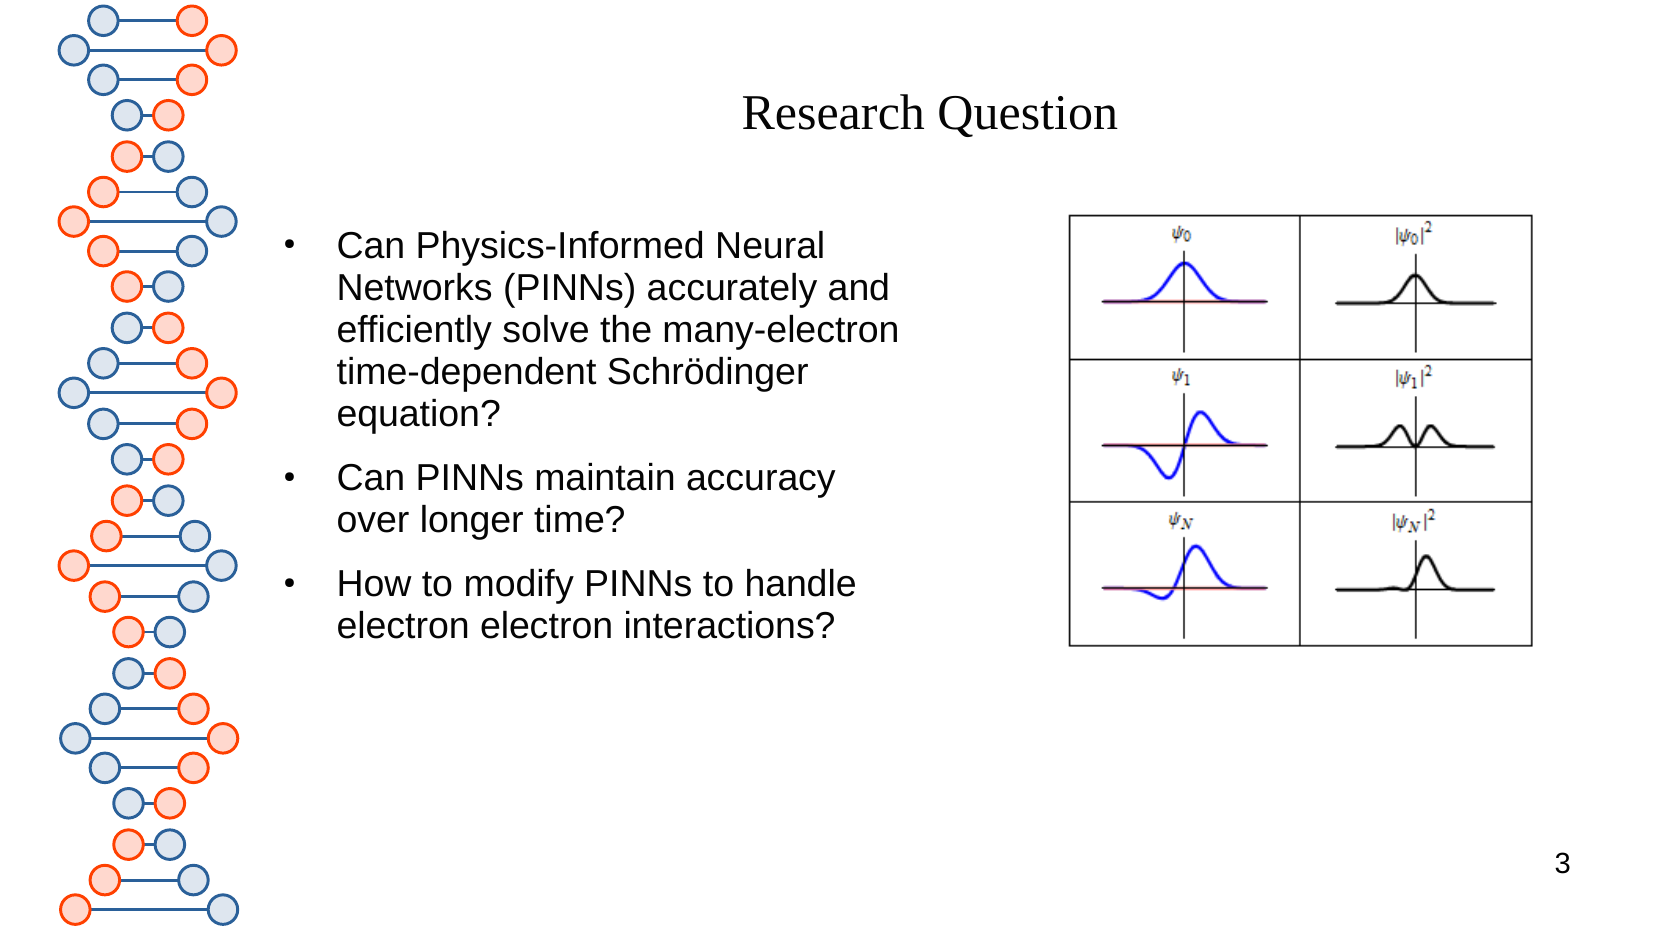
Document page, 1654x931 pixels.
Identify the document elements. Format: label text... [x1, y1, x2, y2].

list Can Physics-Informed Neural Networks (PINNs) accurately and efficiently solve the many-electron time-dependent Schrödinger equation? Can PINNs maintain accuracy over longer time? How to modify PINNs to handle electron electron interactions? [265, 224, 915, 764]
title Research Question [265, 35, 1595, 189]
picture [1066, 212, 1536, 650]
